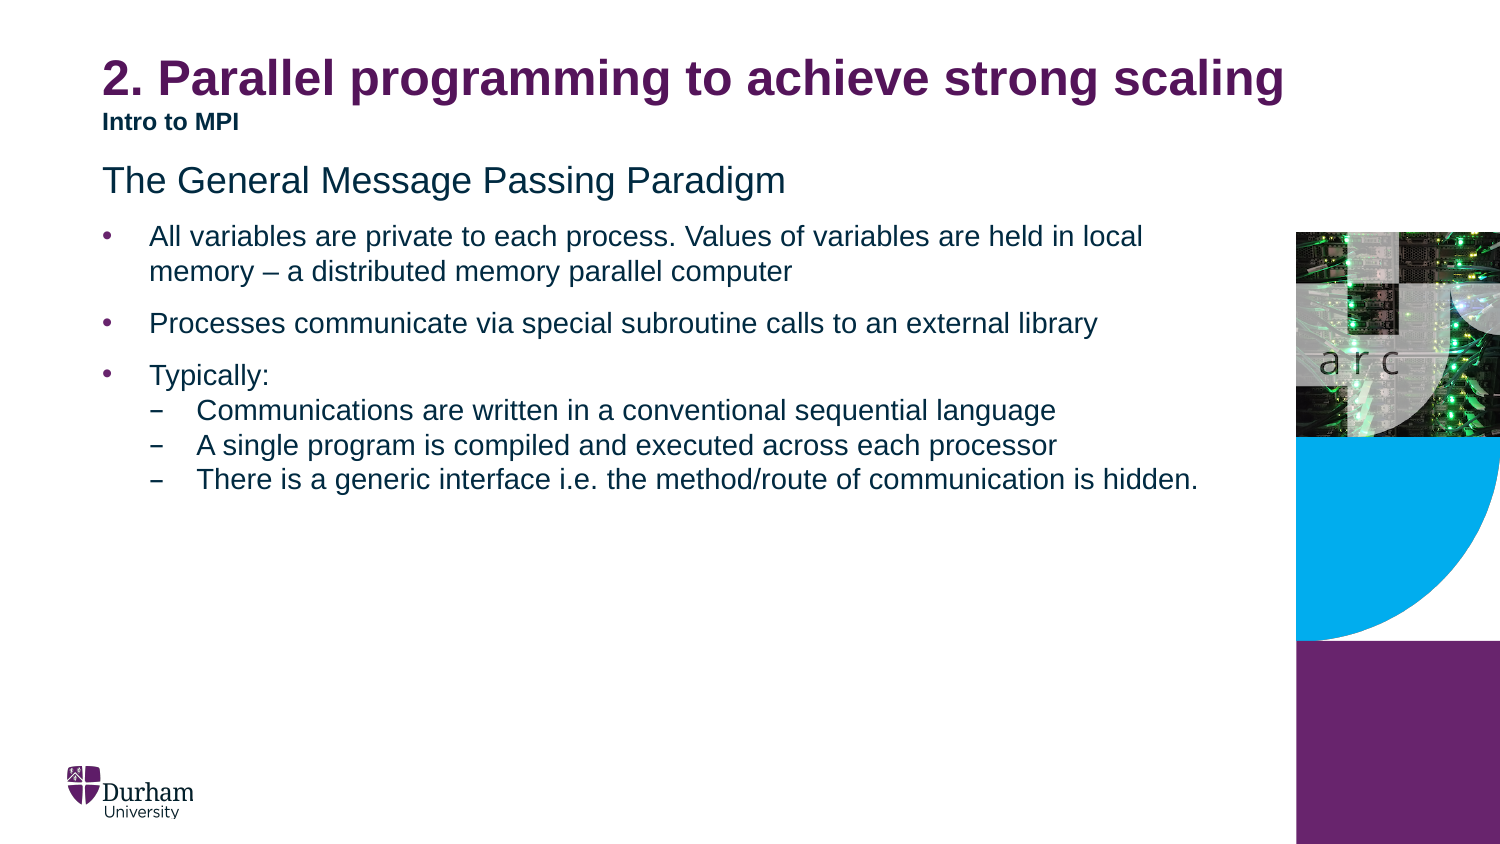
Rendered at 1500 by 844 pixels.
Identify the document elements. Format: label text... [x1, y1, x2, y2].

list The General Message Passing Paradigm All variables are private to each process. Values of variables are held in local memory – a distributed memory parallel computer Processes communicate via special subroutine calls to an external library Typically: Communications are written in a conventional sequential language A single program is compiled and executed across each processor There is a generic interface i.e. the method/route of communication is hidden. [101, 156, 1258, 494]
title 2. Parallel programming to achieve strong scaling Intro to MPI [101, 45, 1399, 187]
picture [67, 766, 193, 819]
picture [1332, 467, 1500, 640]
picture [1296, 232, 1500, 436]
text_box [1296, 640, 1500, 844]
